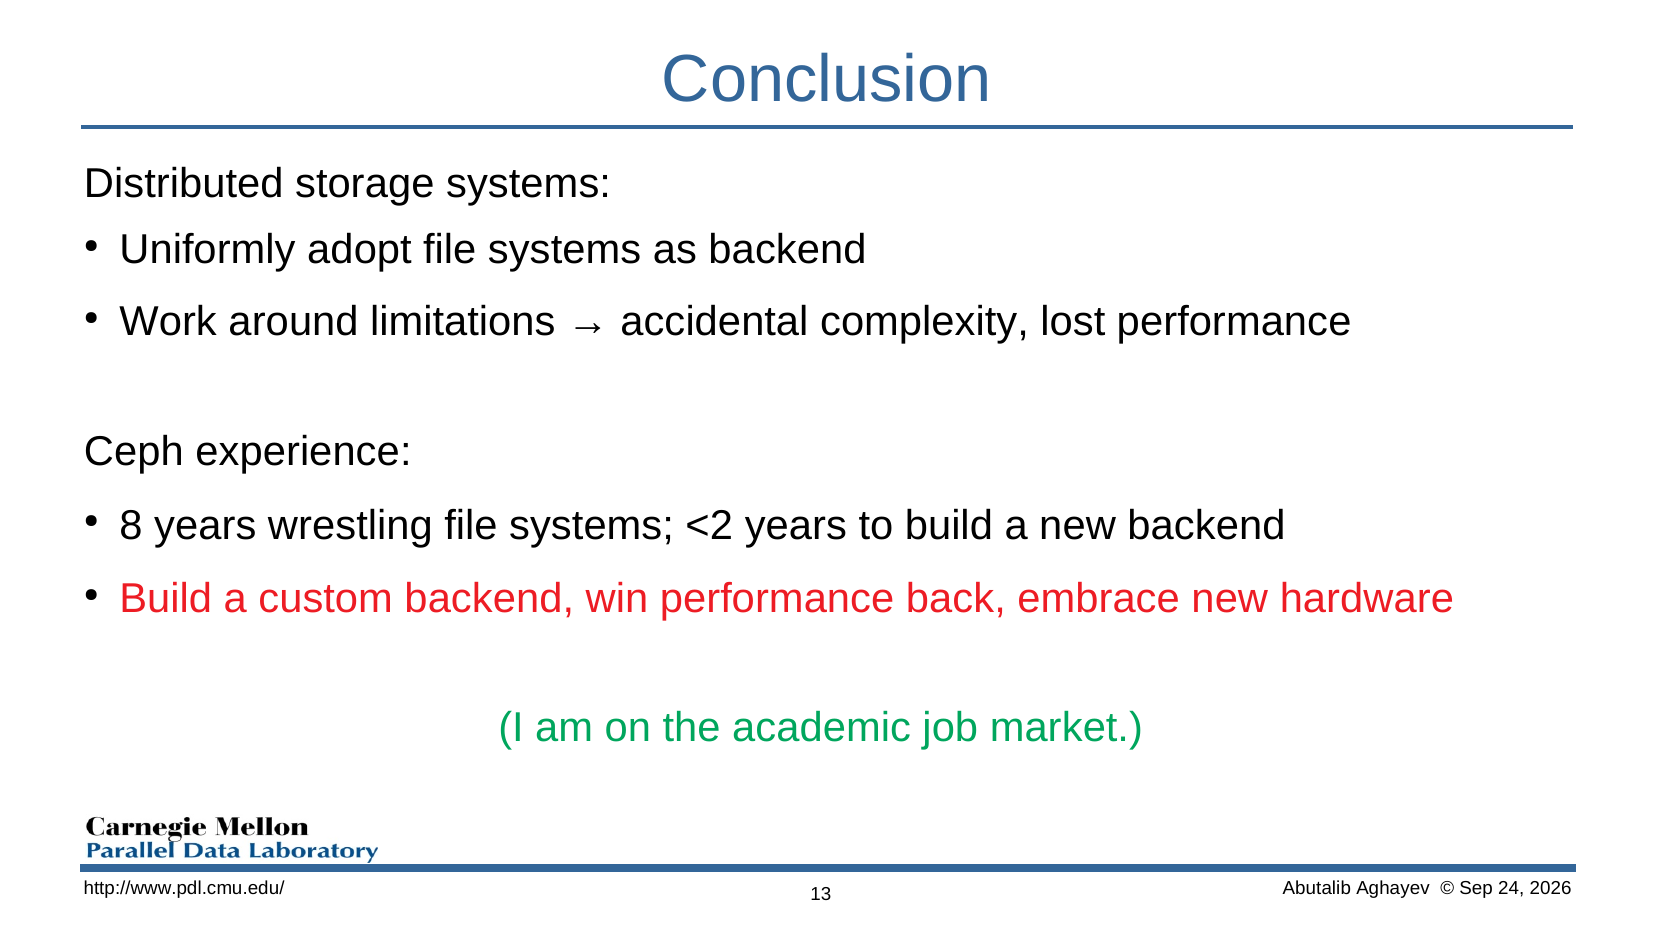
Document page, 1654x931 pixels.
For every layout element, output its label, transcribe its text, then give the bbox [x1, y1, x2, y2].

text_box Abutalib Aghayev © Nov 5, 2019 [1168, 866, 1589, 919]
title Conclusion [66, 14, 1588, 136]
text_box Distributed storage systems: Uniformly adopt file systems as backend Work around limitations → accidental complexity, lost performance Ceph experience: 8 years wrestling file systems; <2 years to build a new backend Build a custom backend, win performance back, embrace new hardware [0, 148, 1606, 679]
text_box <number> [659, 872, 983, 902]
text_box (I am on the academic job market.) [483, 692, 1159, 758]
picture [85, 809, 378, 863]
text_box http://www.pdl.cmu.edu/ [66, 866, 481, 919]
